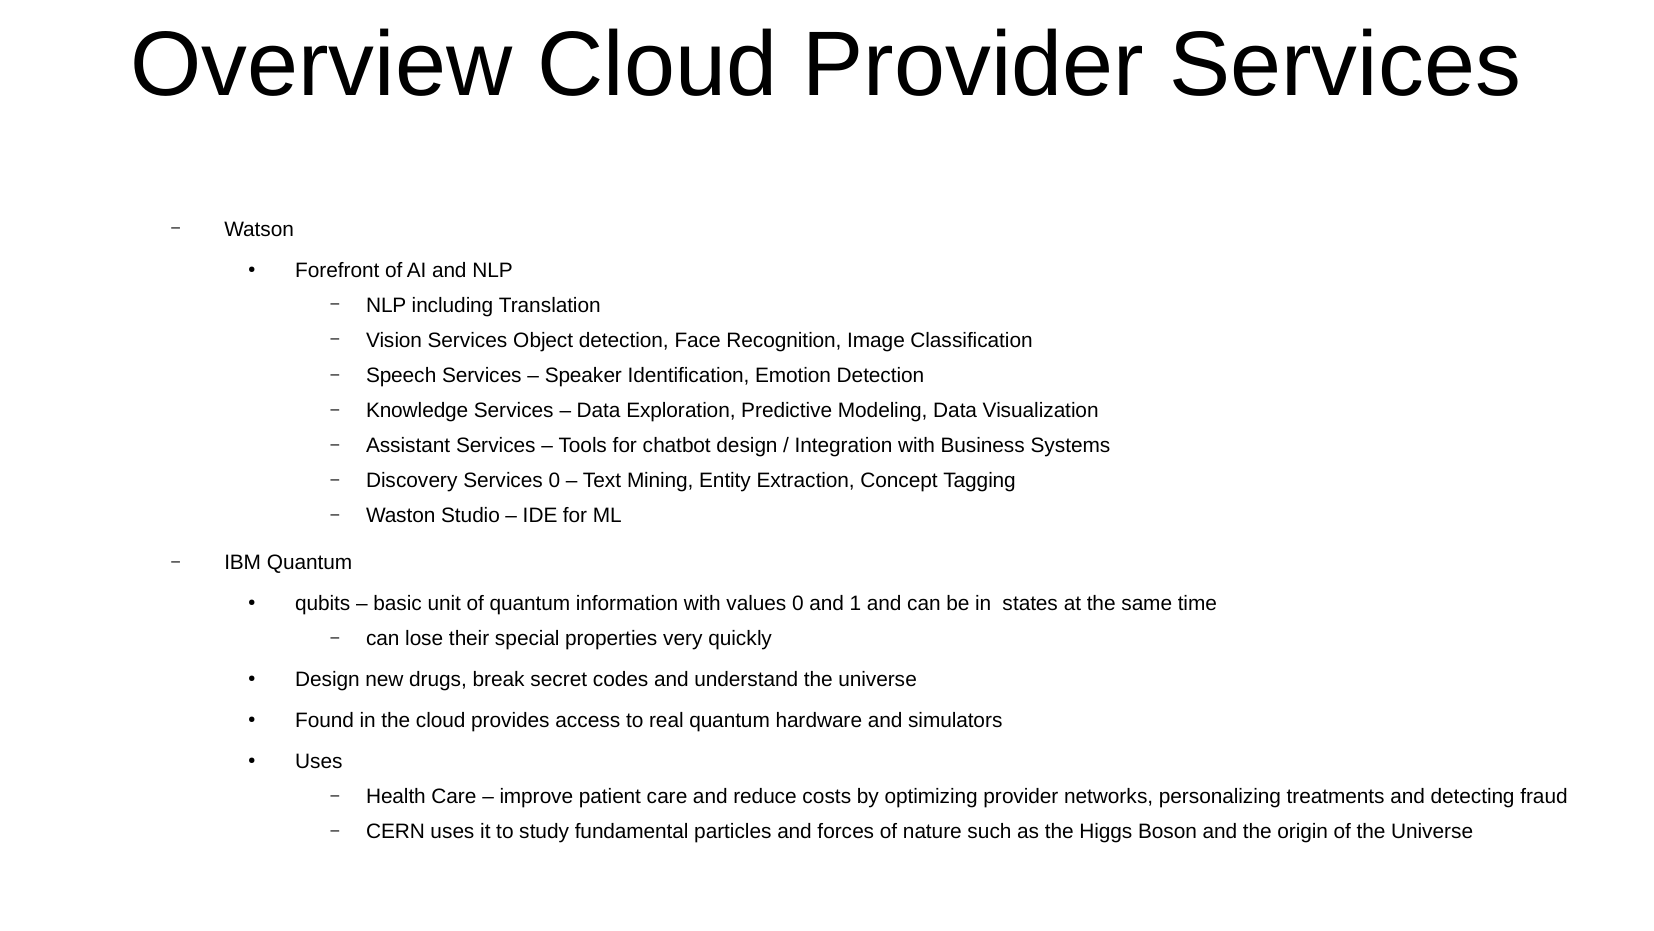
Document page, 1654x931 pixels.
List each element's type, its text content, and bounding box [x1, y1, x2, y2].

title Overview Cloud Provider Services [82, 12, 1571, 217]
list Watson Forefront of AI and NLP NLP including Translation Vision Services Object detection, Face Recognition, Image Classification Speech Services – Speaker Identification, Emotion Detection Knowledge Services – Data Exploration, Predictive Modeling, Data Visualization Assistant Services – Tools for chatbot design / Integration with Business Systems Discovery Services 0 – Text Mining, Entity Extraction, Concept Tagging Waston Studio – IDE for ML IBM Quantum qubits – basic unit of quantum information with values 0 and 1 and can be in states at the same time can lose their special properties very quickly Design new drugs, break secret codes and understand the universe Found in the cloud provides access to real quantum hardware and simulators Uses Health Care – improve patient care and reduce costs by optimizing provider networks, personalizing treatments and detecting fraud CERN uses it to study fundamental particles and forces of nature such as the Higgs Boson and the origin of the Universe [82, 217, 1621, 901]
